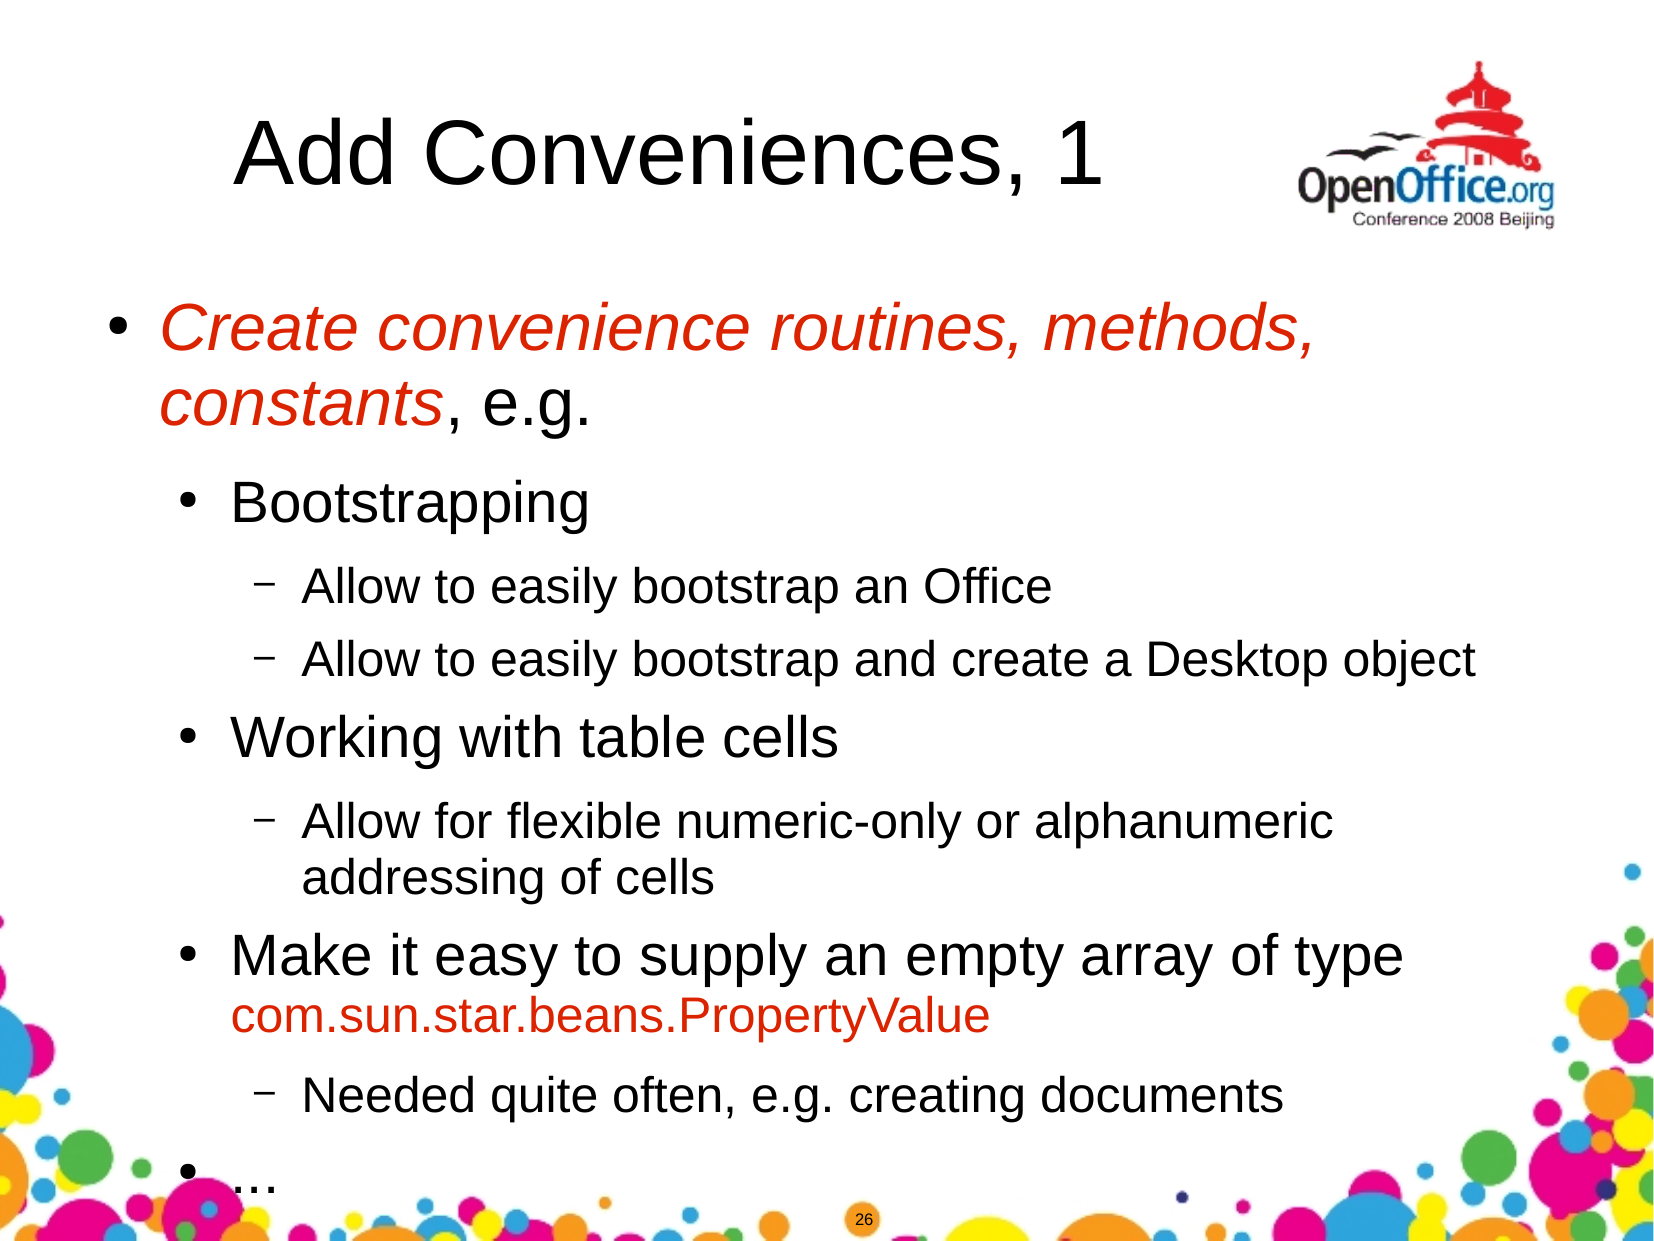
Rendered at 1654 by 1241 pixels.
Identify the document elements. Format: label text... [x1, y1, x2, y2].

picture [0, 810, 1654, 1241]
title Add Conveniences, 1 [82, 56, 1258, 250]
picture [1285, 51, 1569, 250]
list Create convenience routines, methods, constants, e.g. Bootstrapping Allow to easily bootstrap an Office Allow to easily bootstrap and create a Desktop object Working with table cells Allow for flexible numeric-only or alphanumeric addressing of cells Make it easy to supply an empty array of type com.sun.star.beans.PropertyValue Needed quite often, e.g. creating documents ... [88, 290, 1577, 1205]
